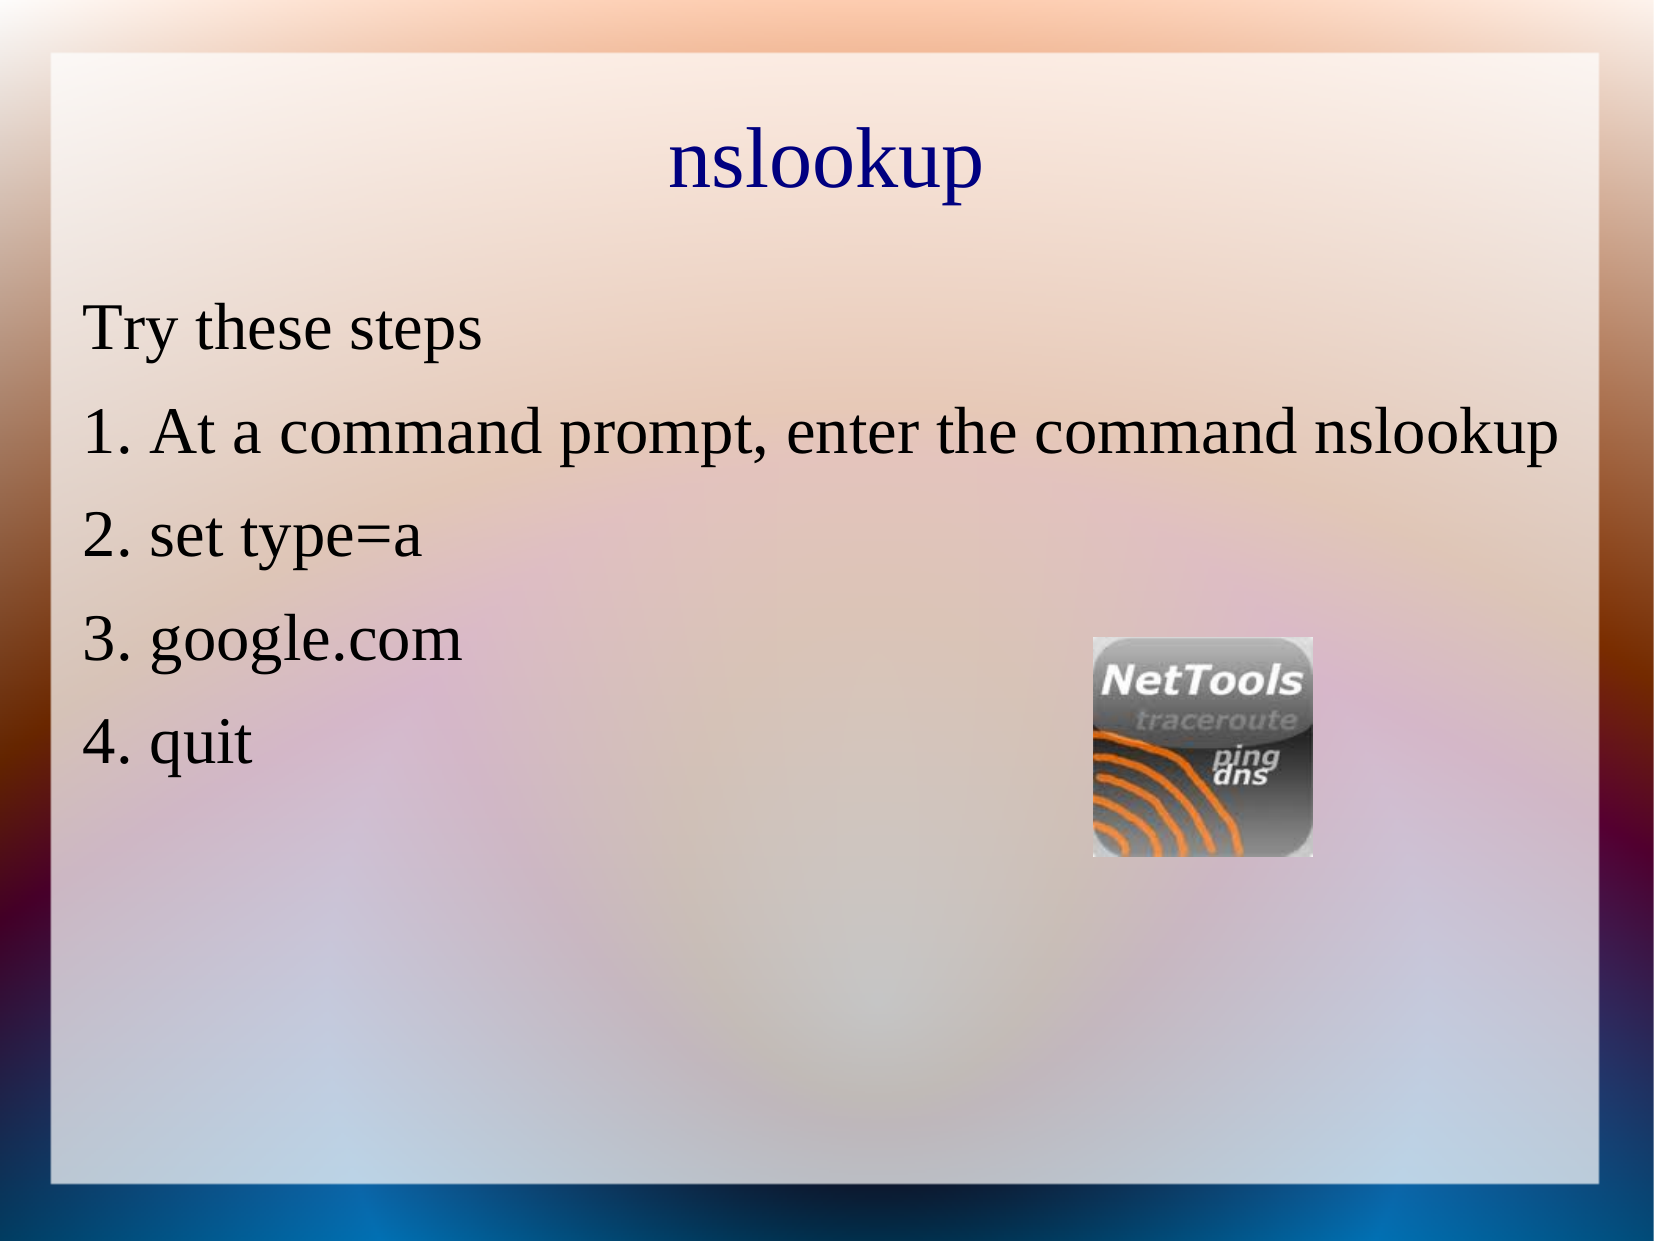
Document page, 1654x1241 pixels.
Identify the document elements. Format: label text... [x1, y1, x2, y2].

title nslookup [82, 55, 1571, 263]
list Try these steps 1. At a command prompt, enter the command nslookup 2. set type=a 3. google.com 4. quit [82, 290, 1571, 1034]
picture [0, 0, 1654, 1241]
